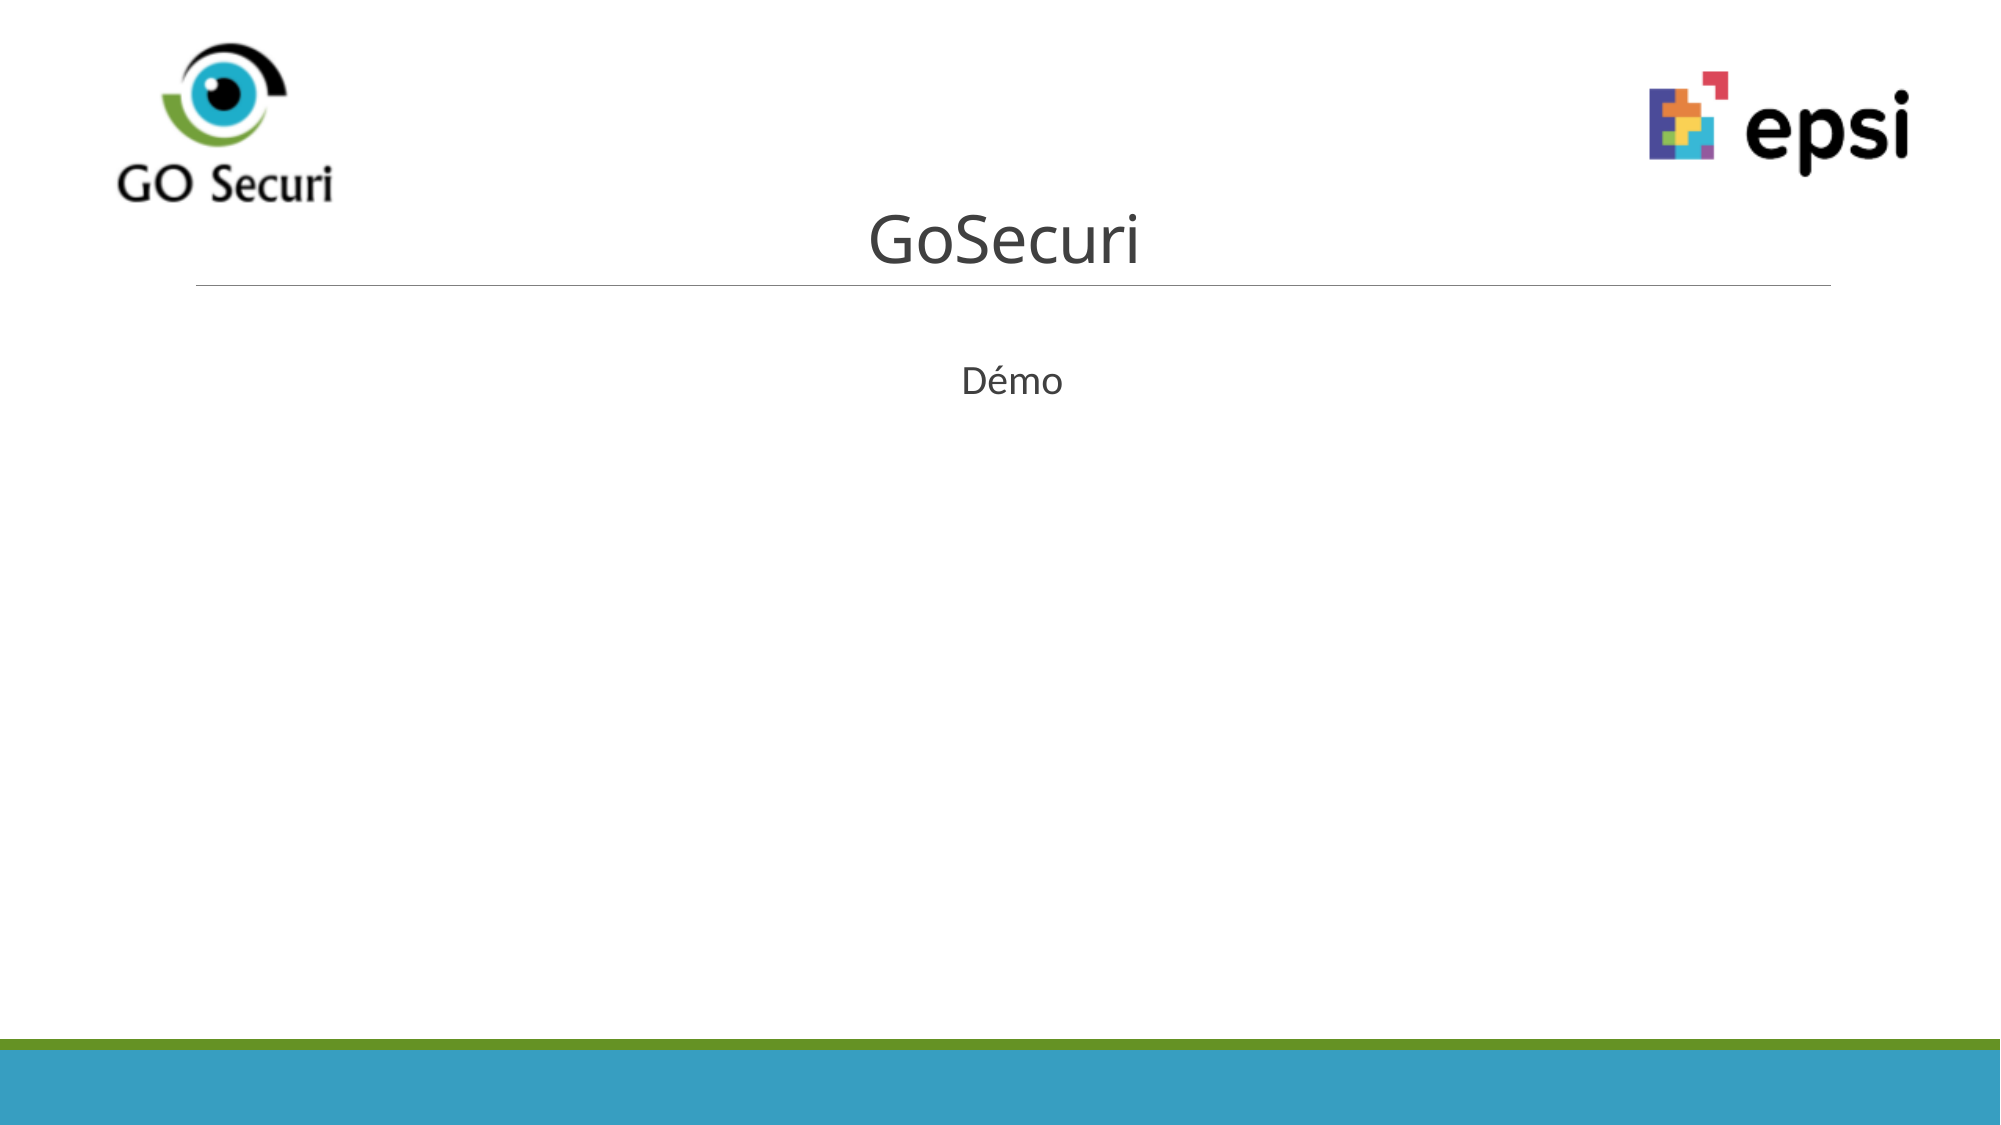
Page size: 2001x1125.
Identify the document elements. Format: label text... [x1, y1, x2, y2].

list Démo [180, 350, 1831, 963]
picture [1631, 56, 1953, 196]
title GoSecuri [180, 47, 1831, 286]
picture [58, 29, 398, 223]
